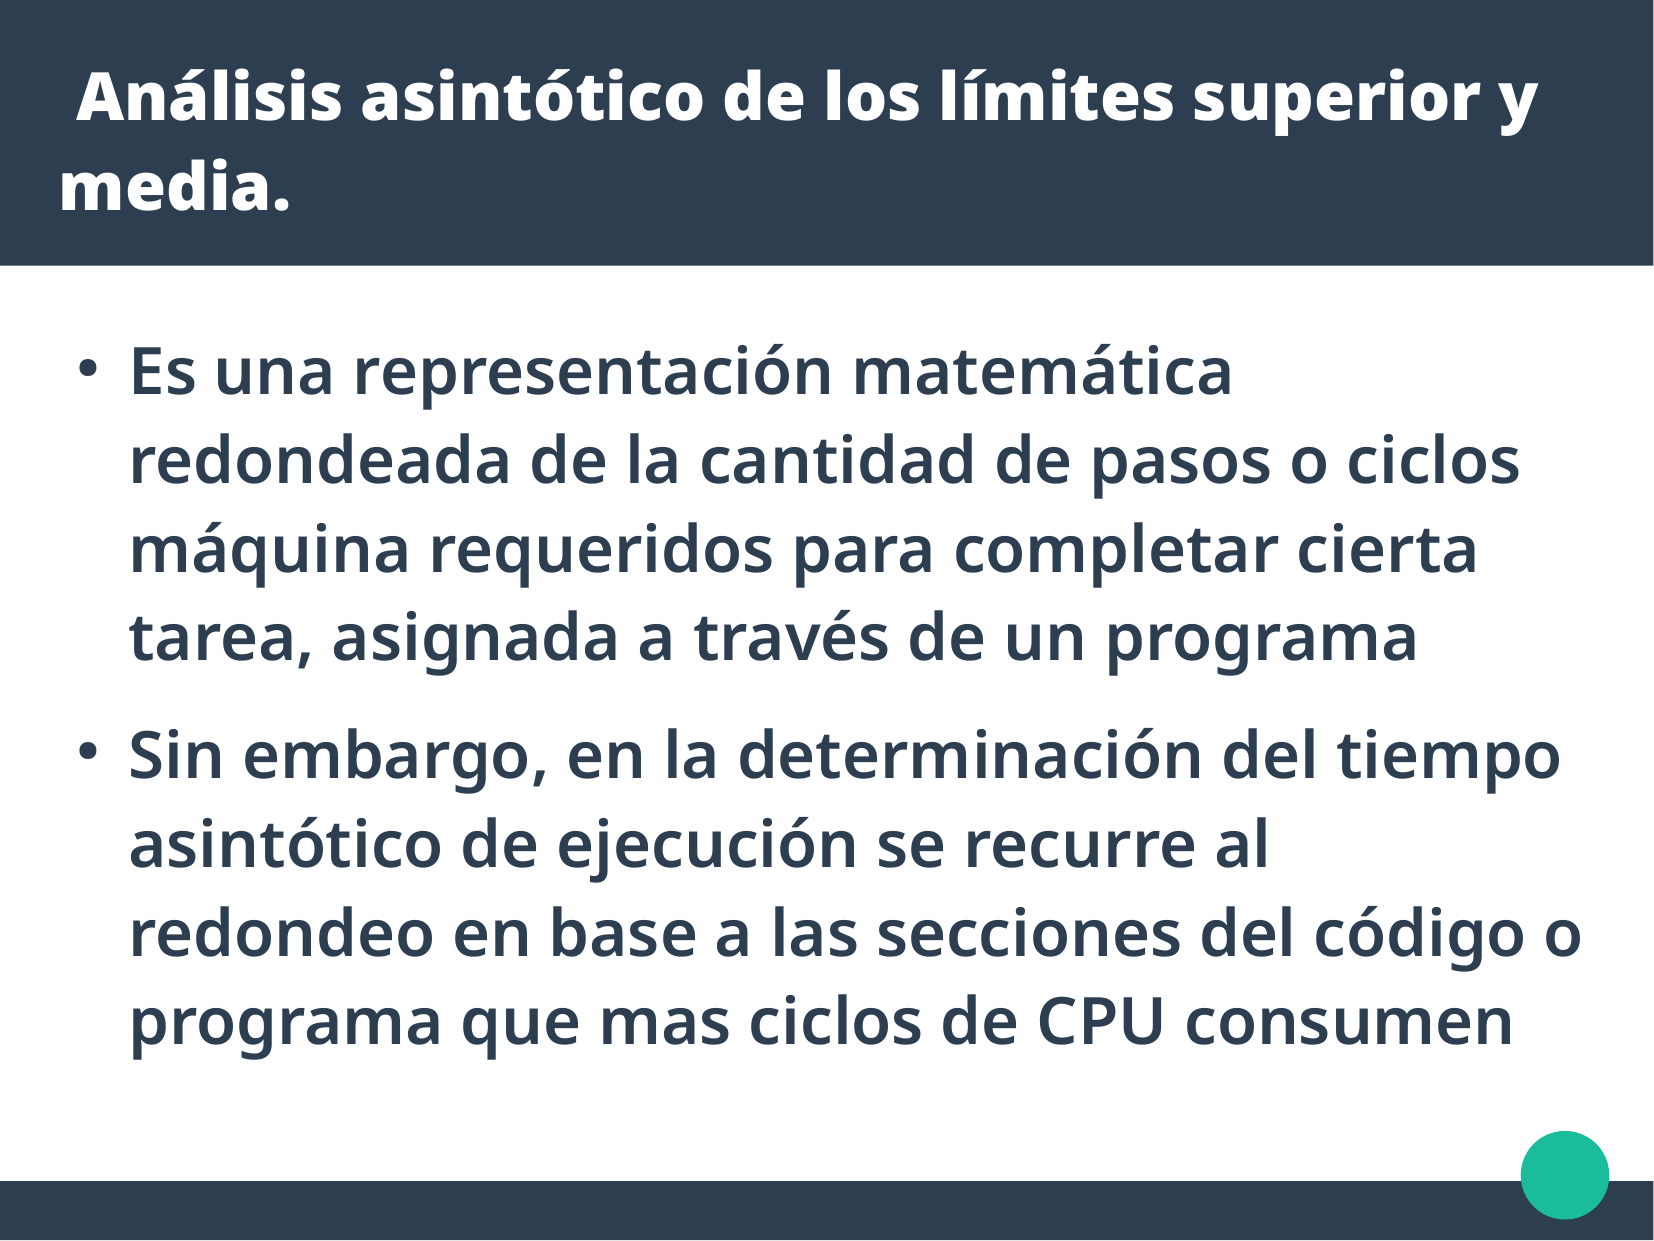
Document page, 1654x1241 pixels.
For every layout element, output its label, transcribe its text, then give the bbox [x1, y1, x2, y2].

list Es una representación matemática redondeada de la cantidad de pasos o ciclos máquina requeridos para completar cierta tarea, asignada a través de un programa Sin embargo, en la determinación del tiempo asintótico de ejecución se recurre al redondeo en base a las secciones del código o programa que mas ciclos de CPU consumen [59, 324, 1595, 1152]
title Análisis asintótico de los límites superior y media. [59, 49, 1595, 207]
